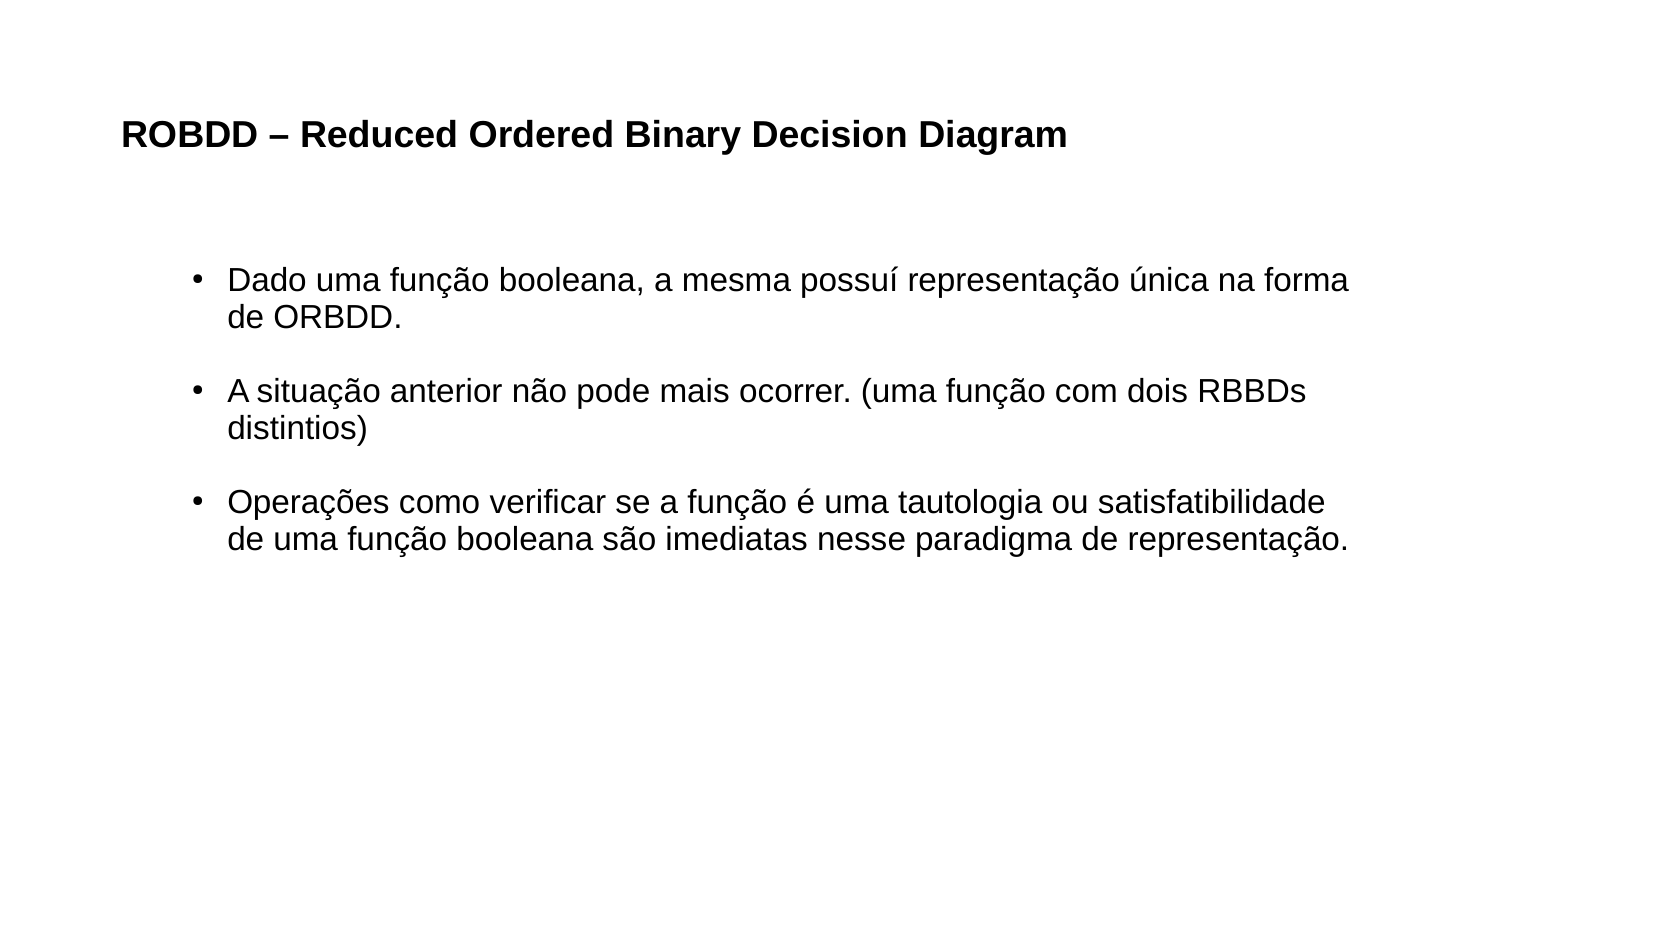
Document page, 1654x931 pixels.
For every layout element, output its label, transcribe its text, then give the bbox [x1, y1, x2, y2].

text_box ROBDD – Reduced Ordered Binary Decision Diagram [106, 106, 1087, 178]
text_box Dado uma função booleana, a mesma possuí representação única na forma de ORBDD. A situação anterior não pode mais ocorrer. (uma função com dois RBBDs distintios) Operações como verificar se a função é uma tautologia ou satisfatibilidade de uma função booleana são imediatas nesse paradigma de representação. [177, 253, 1371, 615]
